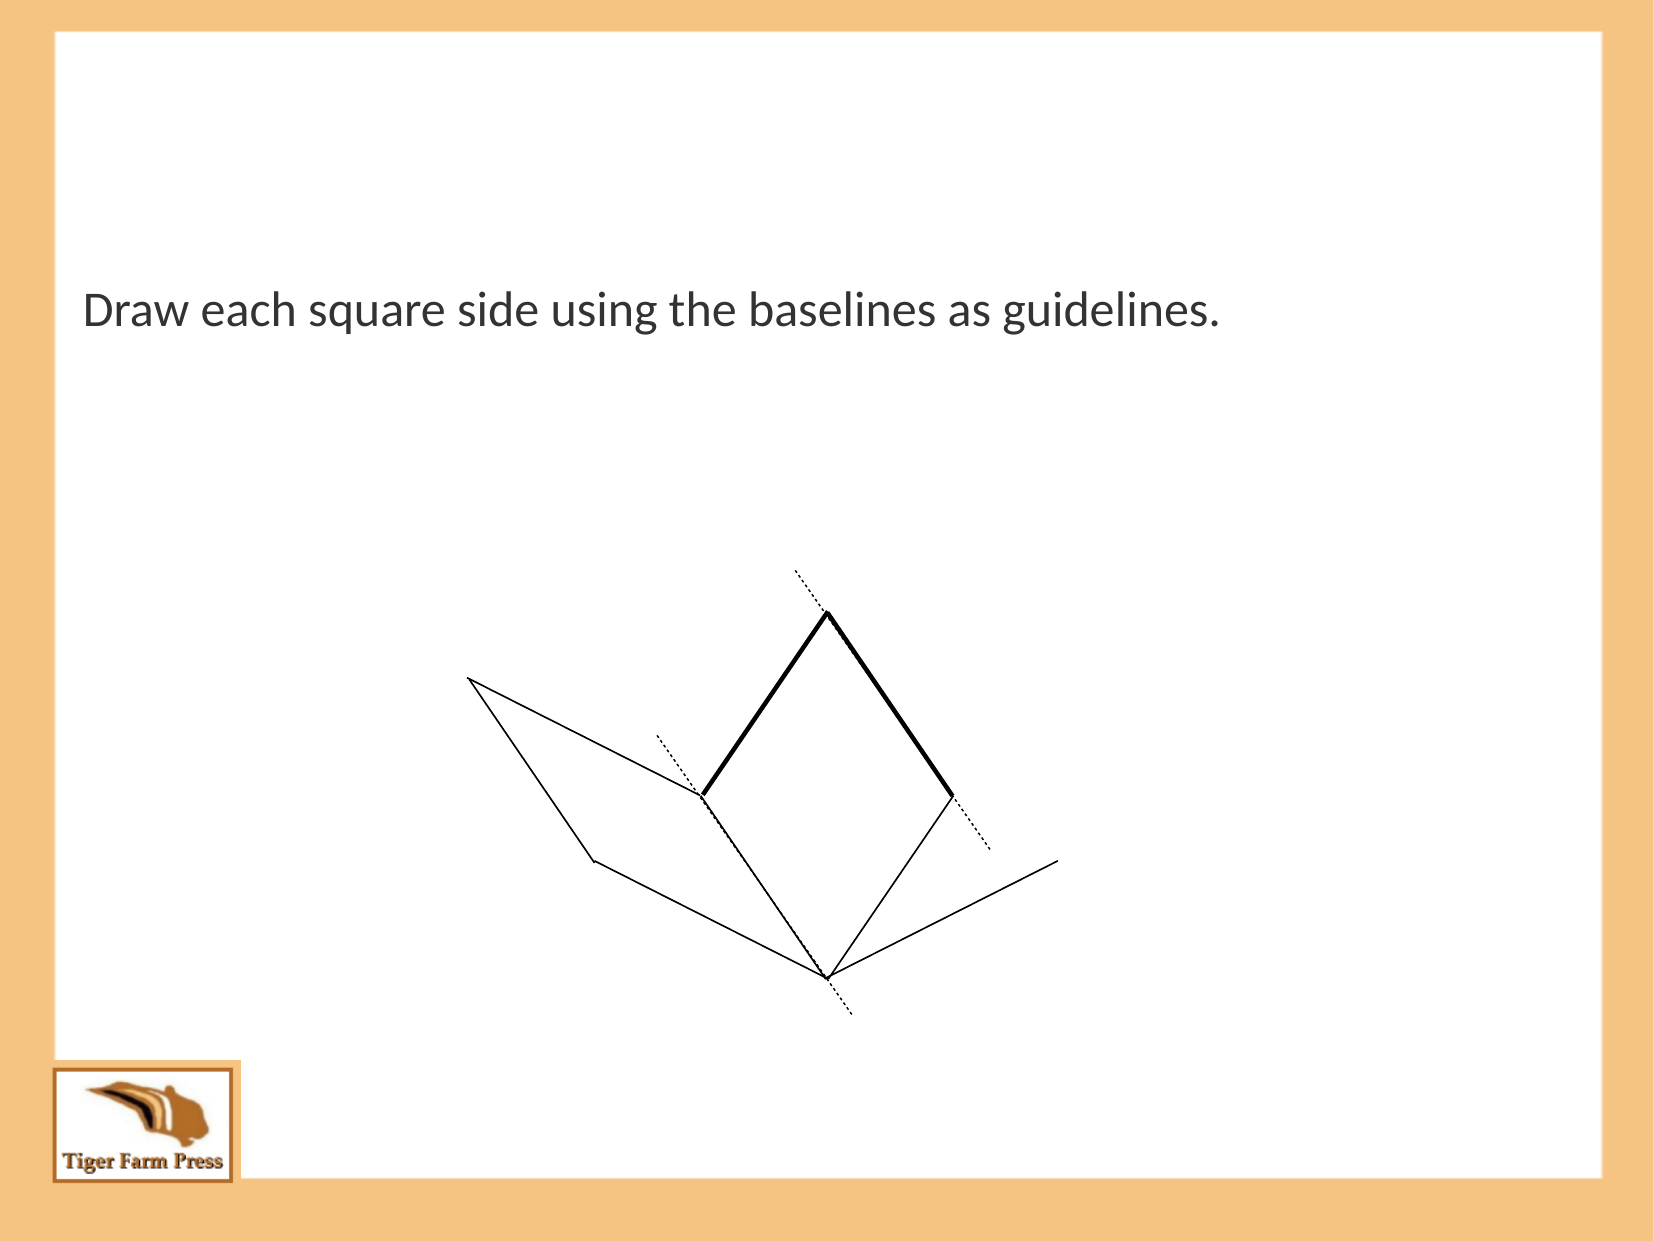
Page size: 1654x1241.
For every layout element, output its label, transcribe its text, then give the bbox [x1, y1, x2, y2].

list Draw each square side using the baselines as guidelines. [82, 290, 1572, 1109]
picture [0, 0, 1654, 1241]
